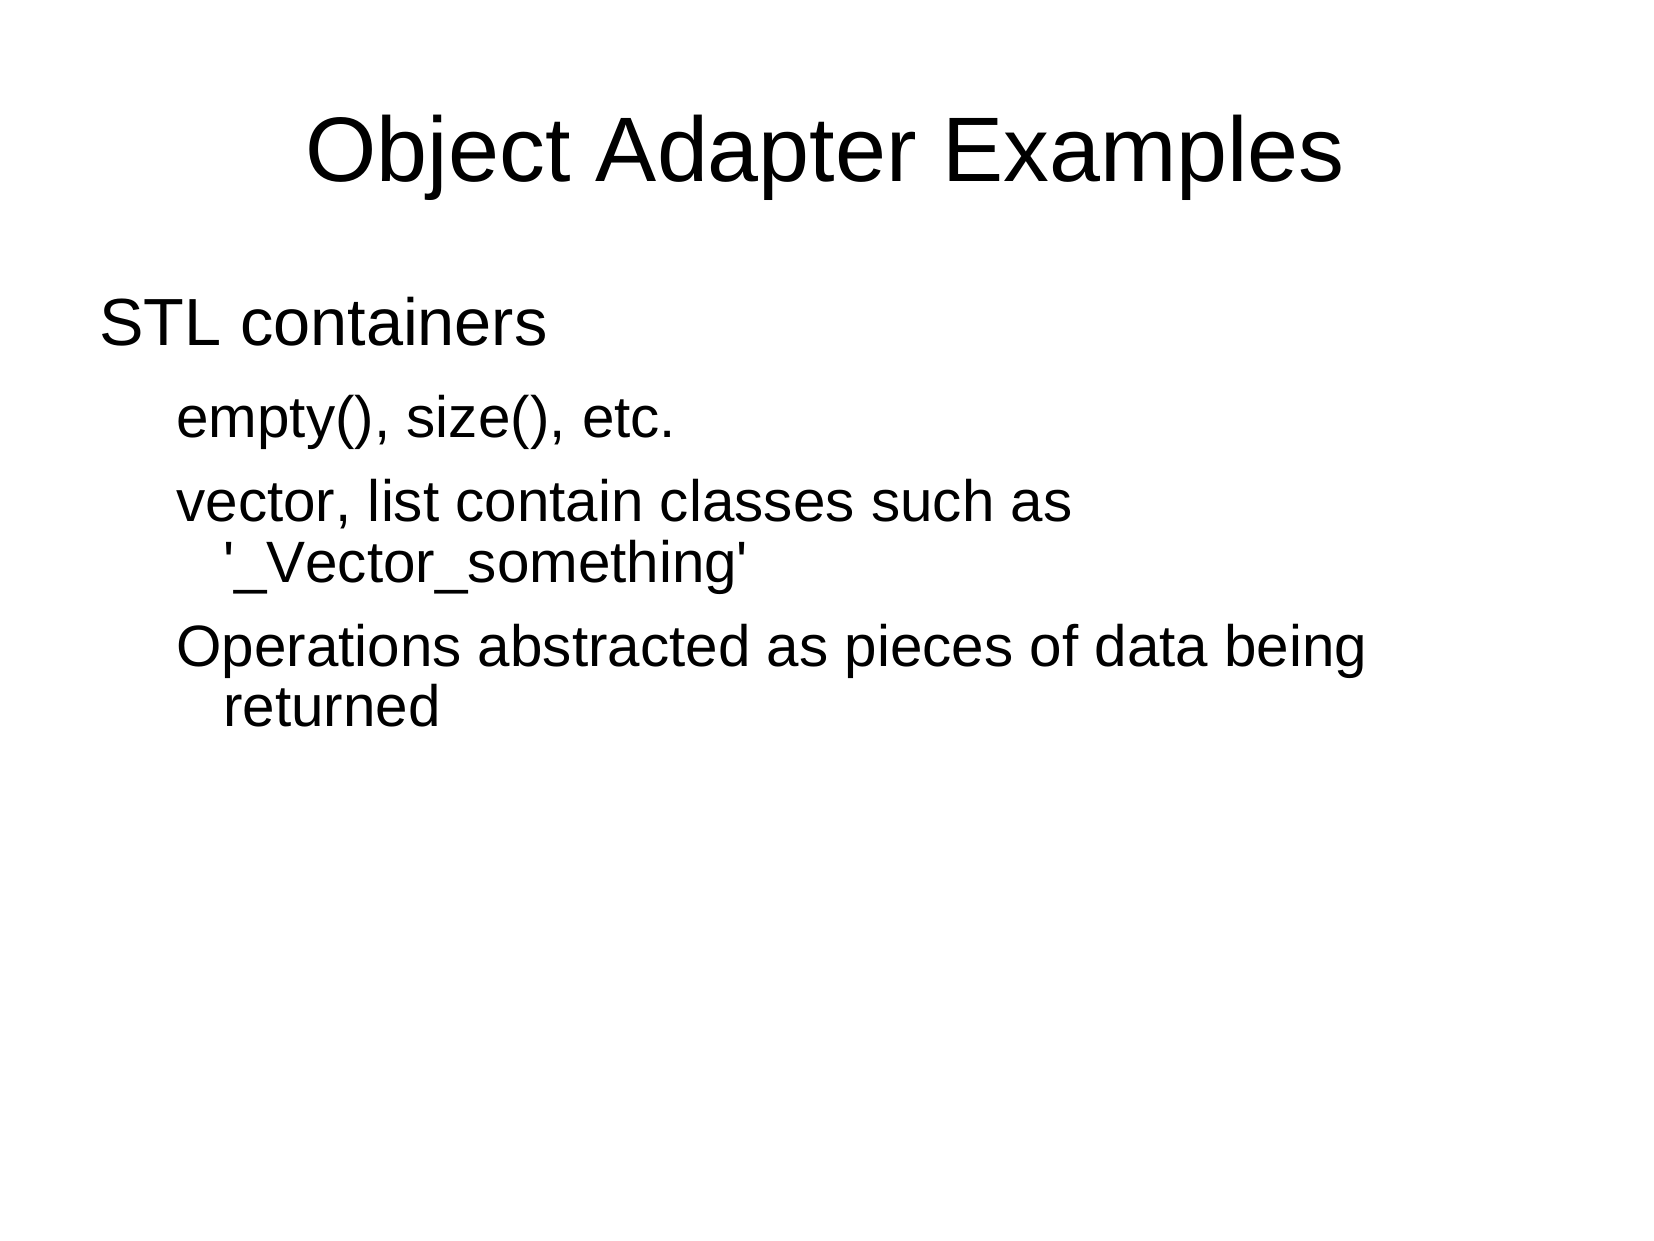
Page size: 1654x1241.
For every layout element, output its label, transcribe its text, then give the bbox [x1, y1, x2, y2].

list STL containers empty(), size(), etc. vector, list contain classes such as '_Vector_something' Operations abstracted as pieces of data being returned [82, 290, 1570, 1051]
title Object Adapter Examples [82, 56, 1570, 249]
